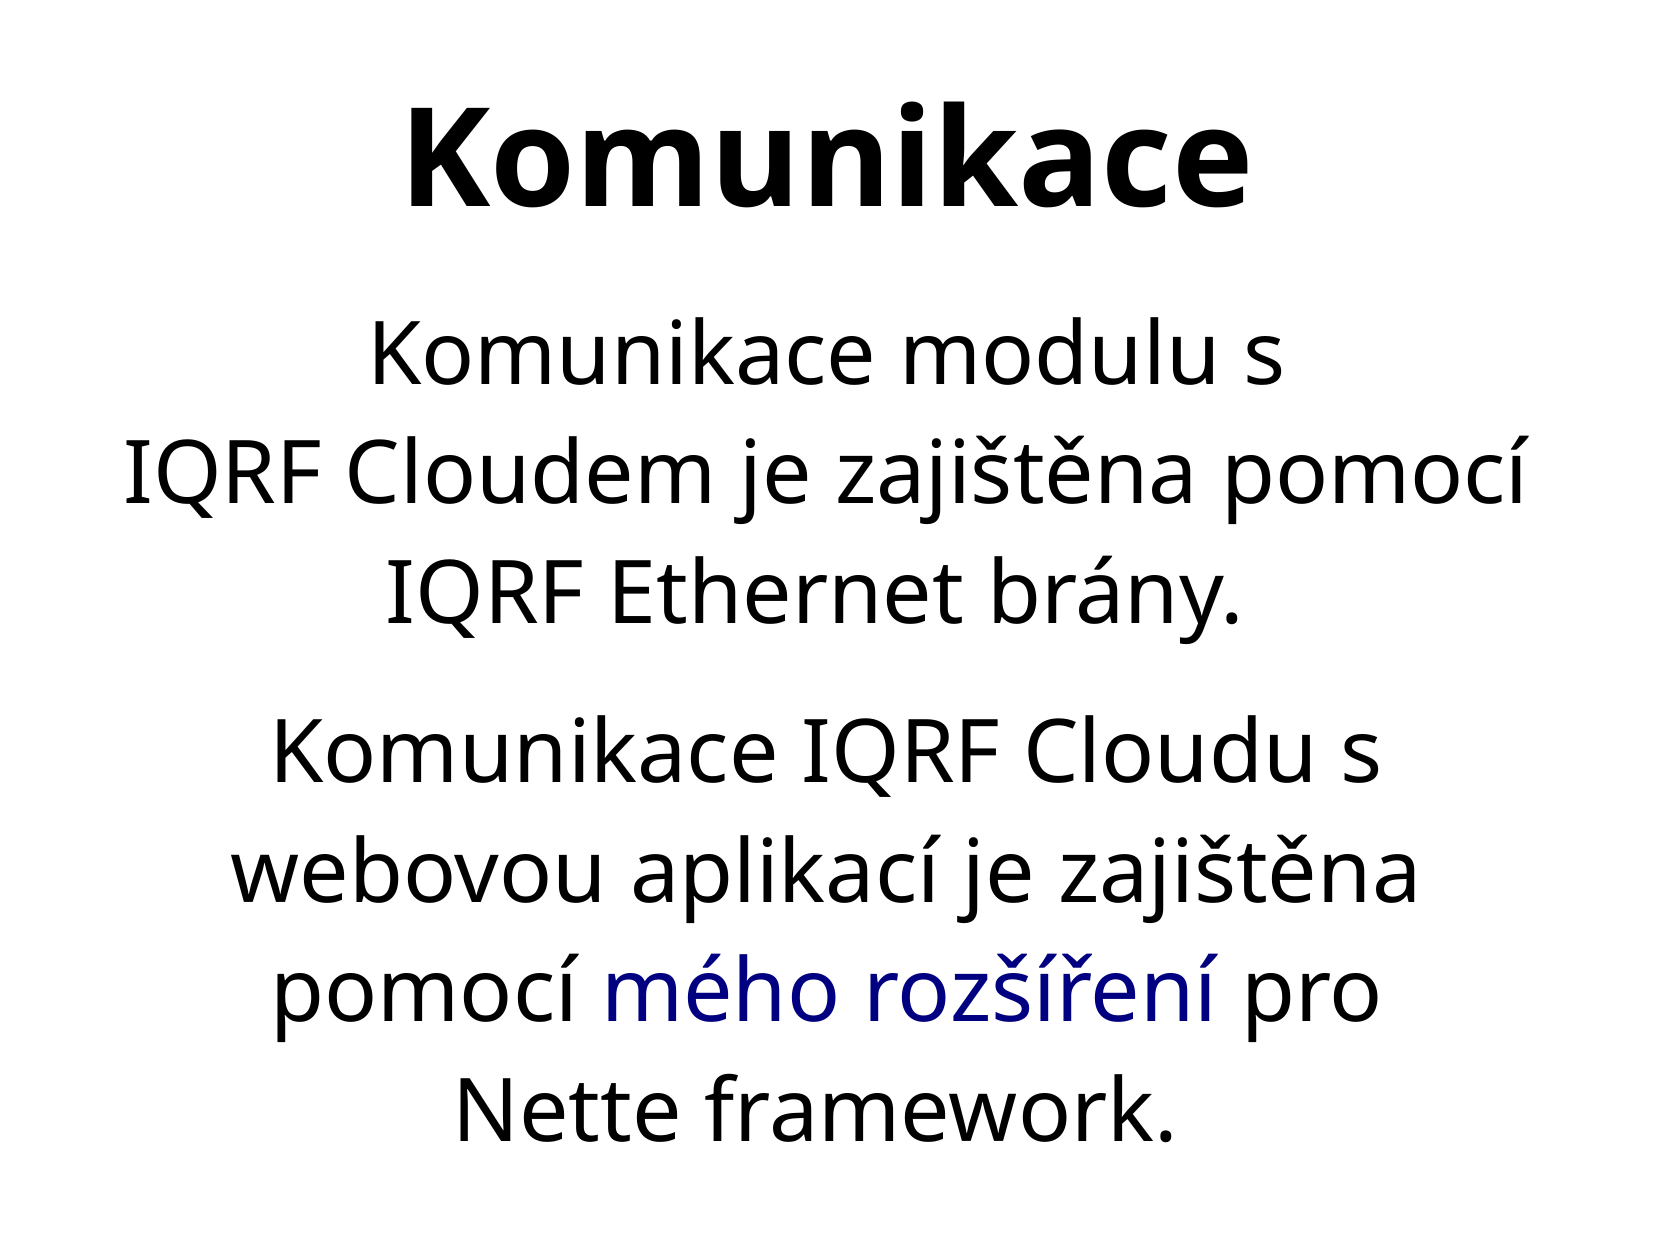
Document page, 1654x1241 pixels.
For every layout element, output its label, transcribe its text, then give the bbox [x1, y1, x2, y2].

list Komunikace modulu s IQRF Cloudem je zajištěna pomocí IQRF Ethernet brány. Komunikace IQRF Cloudu s webovou aplikací je zajištěna pomocí mého rozšíření pro Nette framework. [82, 290, 1571, 1170]
title Komunikace [82, 49, 1571, 257]
